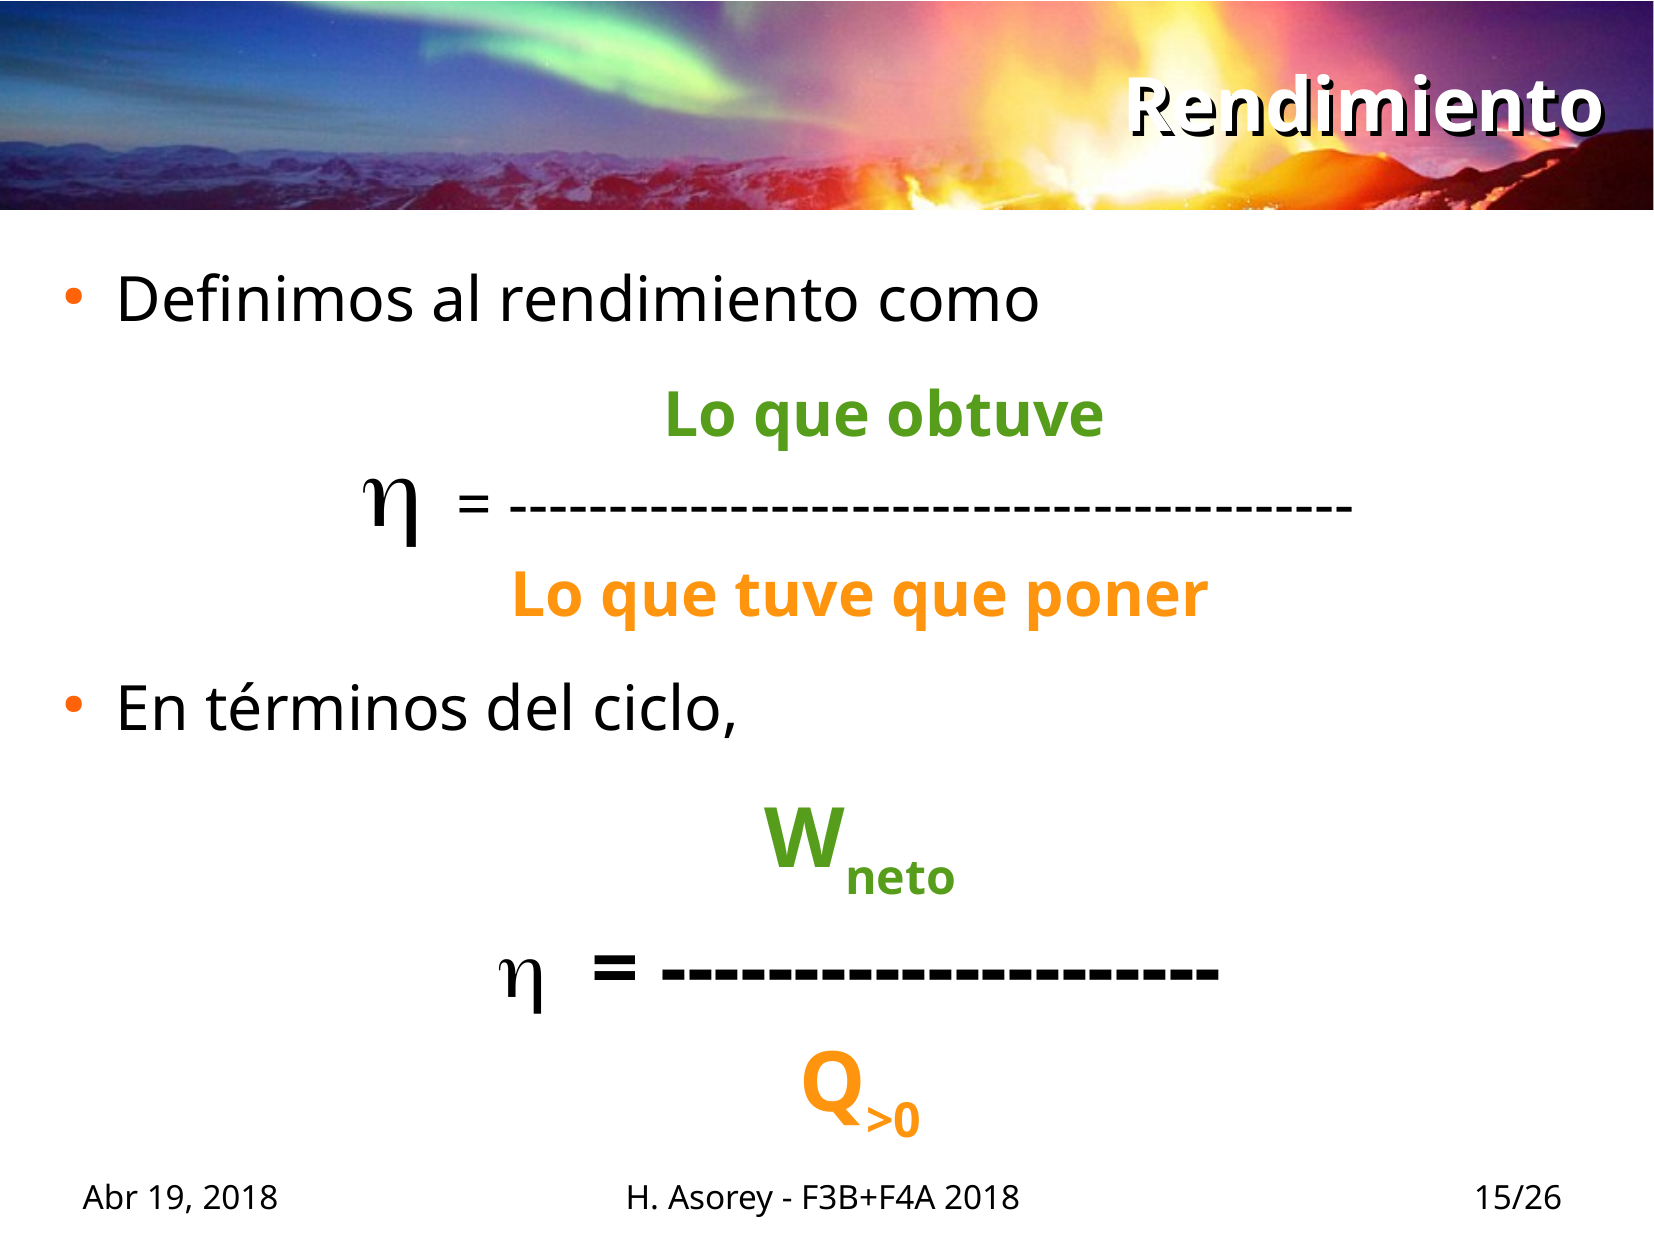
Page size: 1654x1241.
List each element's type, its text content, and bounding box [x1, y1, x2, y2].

picture [0, 1, 1654, 210]
list Definimos al rendimiento como Lo que obtuve h = ------------------------------------------ Lo que tuve que poner En términos del ciclo, Wneto h = --------------------- Q>0 [45, 255, 1606, 1156]
title Rendimiento [45, 15, 1606, 191]
